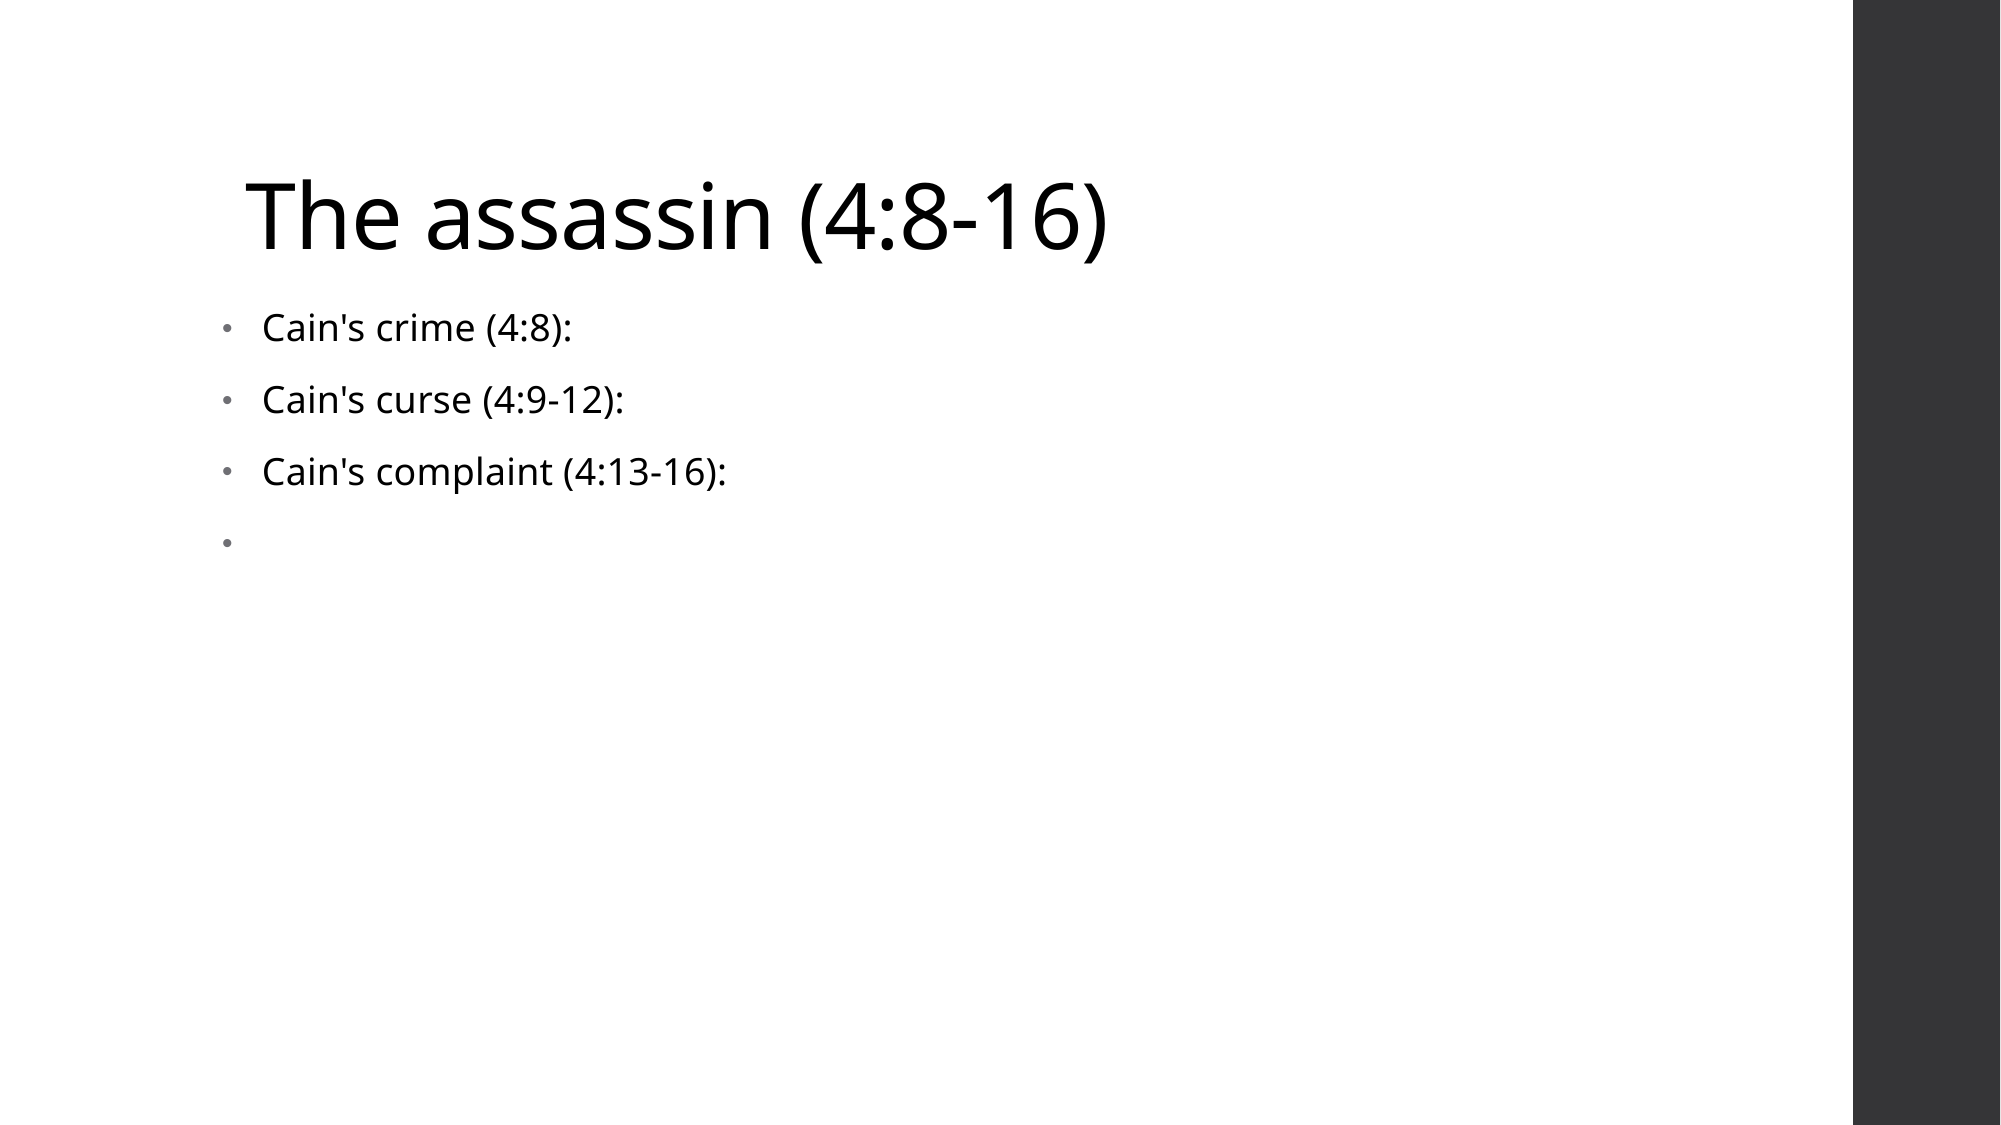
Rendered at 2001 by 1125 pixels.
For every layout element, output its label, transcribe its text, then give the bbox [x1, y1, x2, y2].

title The assassin (4:8-16) [206, 60, 1797, 278]
list Cain's crime (4:8): Cain's curse (4:9-12): Cain's complaint (4:13-16): [206, 299, 1617, 1014]
